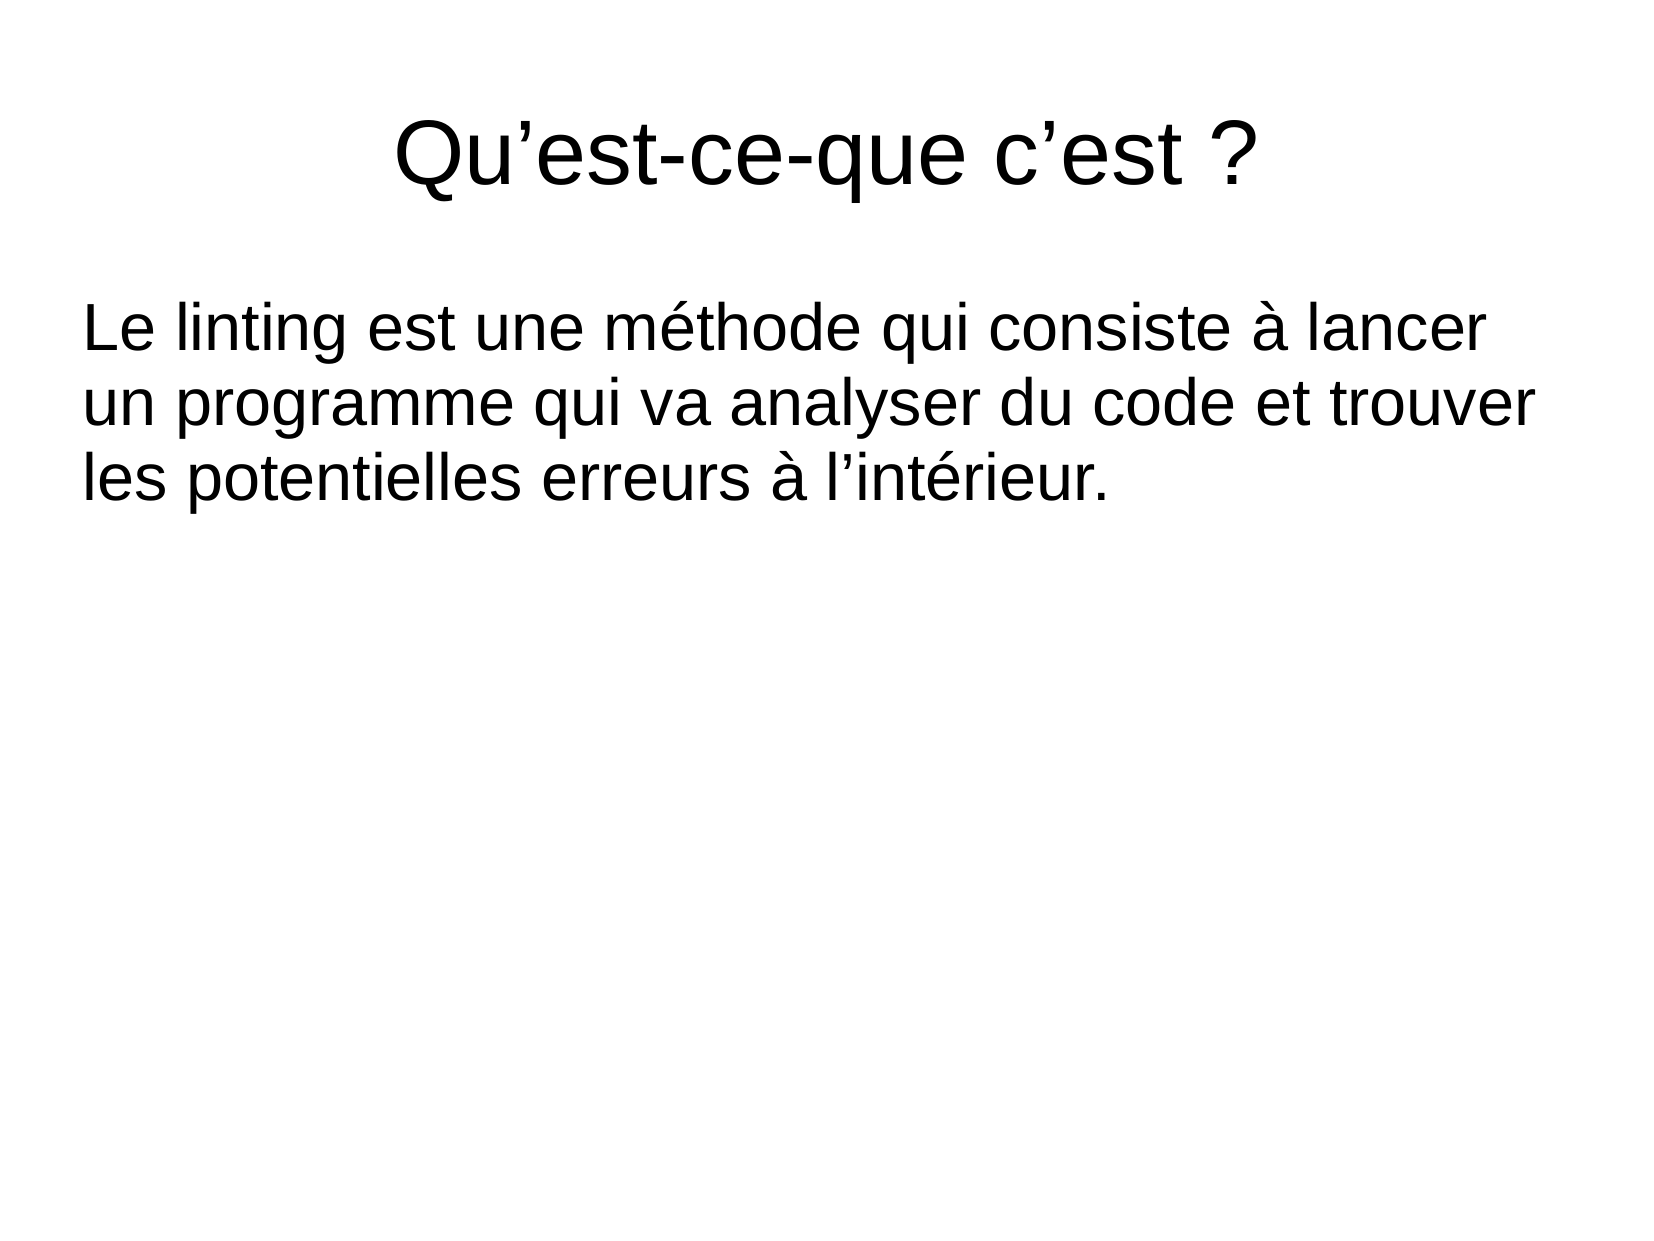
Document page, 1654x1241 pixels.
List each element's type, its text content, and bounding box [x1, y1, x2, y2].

list Le linting est une méthode qui consiste à lancer un programme qui va analyser du code et trouver les potentielles erreurs à l’intérieur. [82, 290, 1571, 1010]
title Qu’est-ce-que c’est ? [82, 49, 1571, 257]
